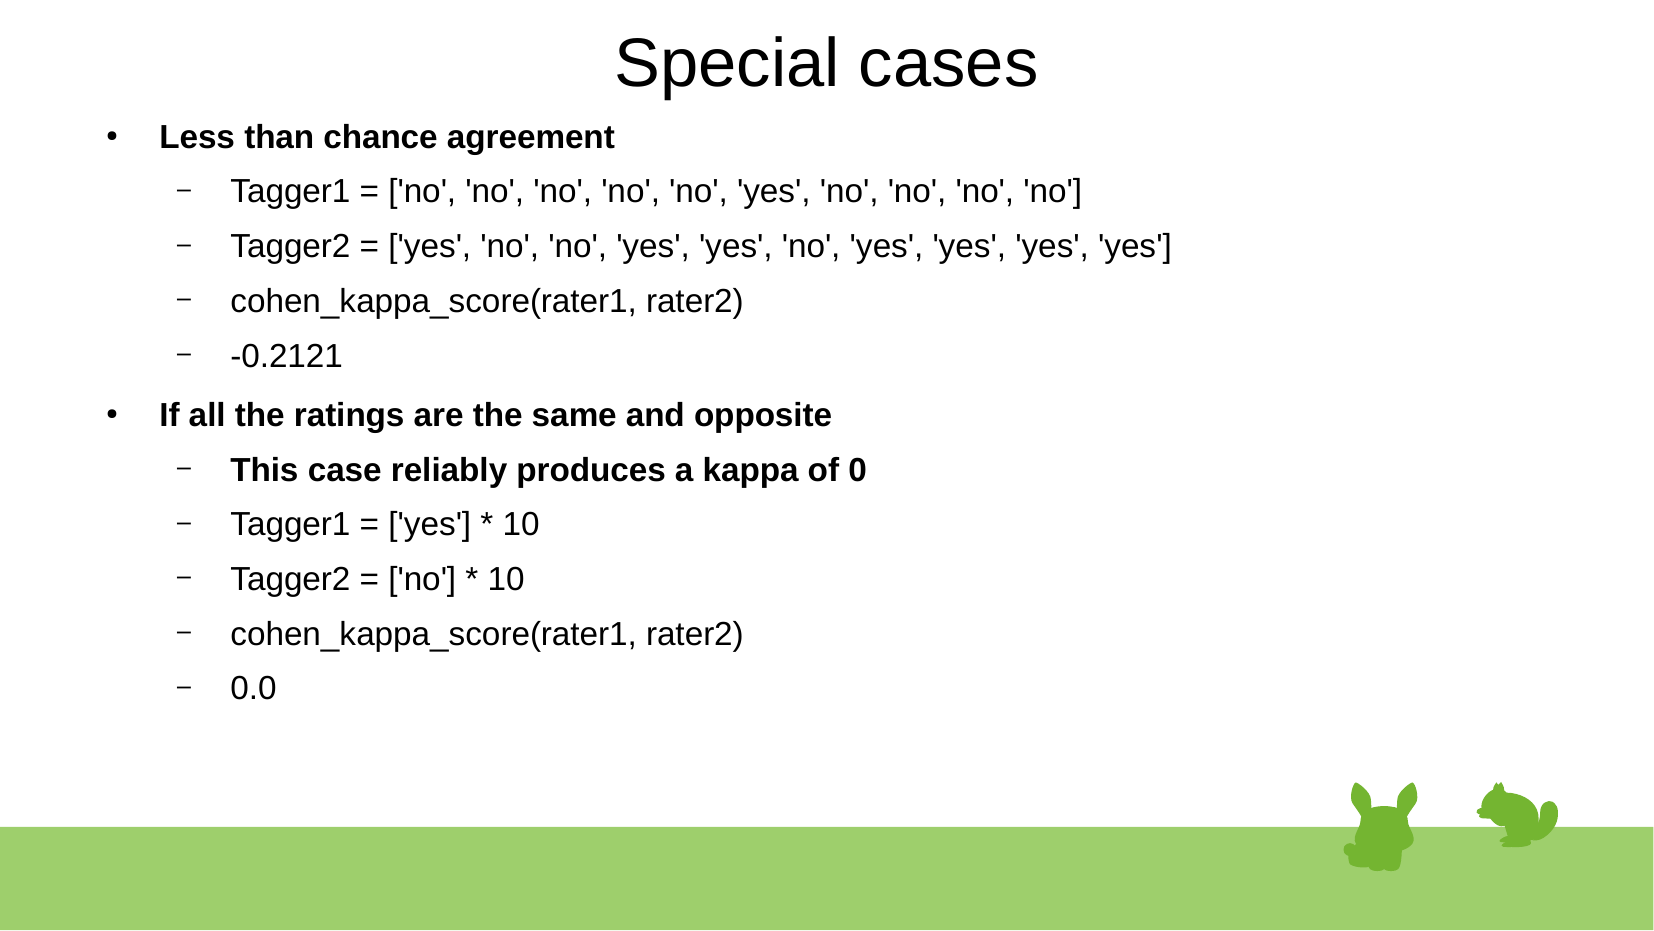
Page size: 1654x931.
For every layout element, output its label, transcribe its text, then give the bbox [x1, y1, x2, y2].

title Special cases [82, 11, 1571, 115]
list Less than chance agreement Tagger1 = ['no', 'no', 'no', 'no', 'no', 'yes', 'no', 'no', 'no', 'no'] Tagger2 = ['yes', 'no', 'no', 'yes', 'yes', 'no', 'yes', 'yes', 'yes', 'yes'] cohen_kappa_score(rater1, rater2) -0.2121 If all the ratings are the same and opposite This case reliably produces a kappa of 0 Tagger1 = ['yes'] * 10 Tagger2 = ['no'] * 10 cohen_kappa_score(rater1, rater2) 0.0 [88, 118, 1571, 857]
